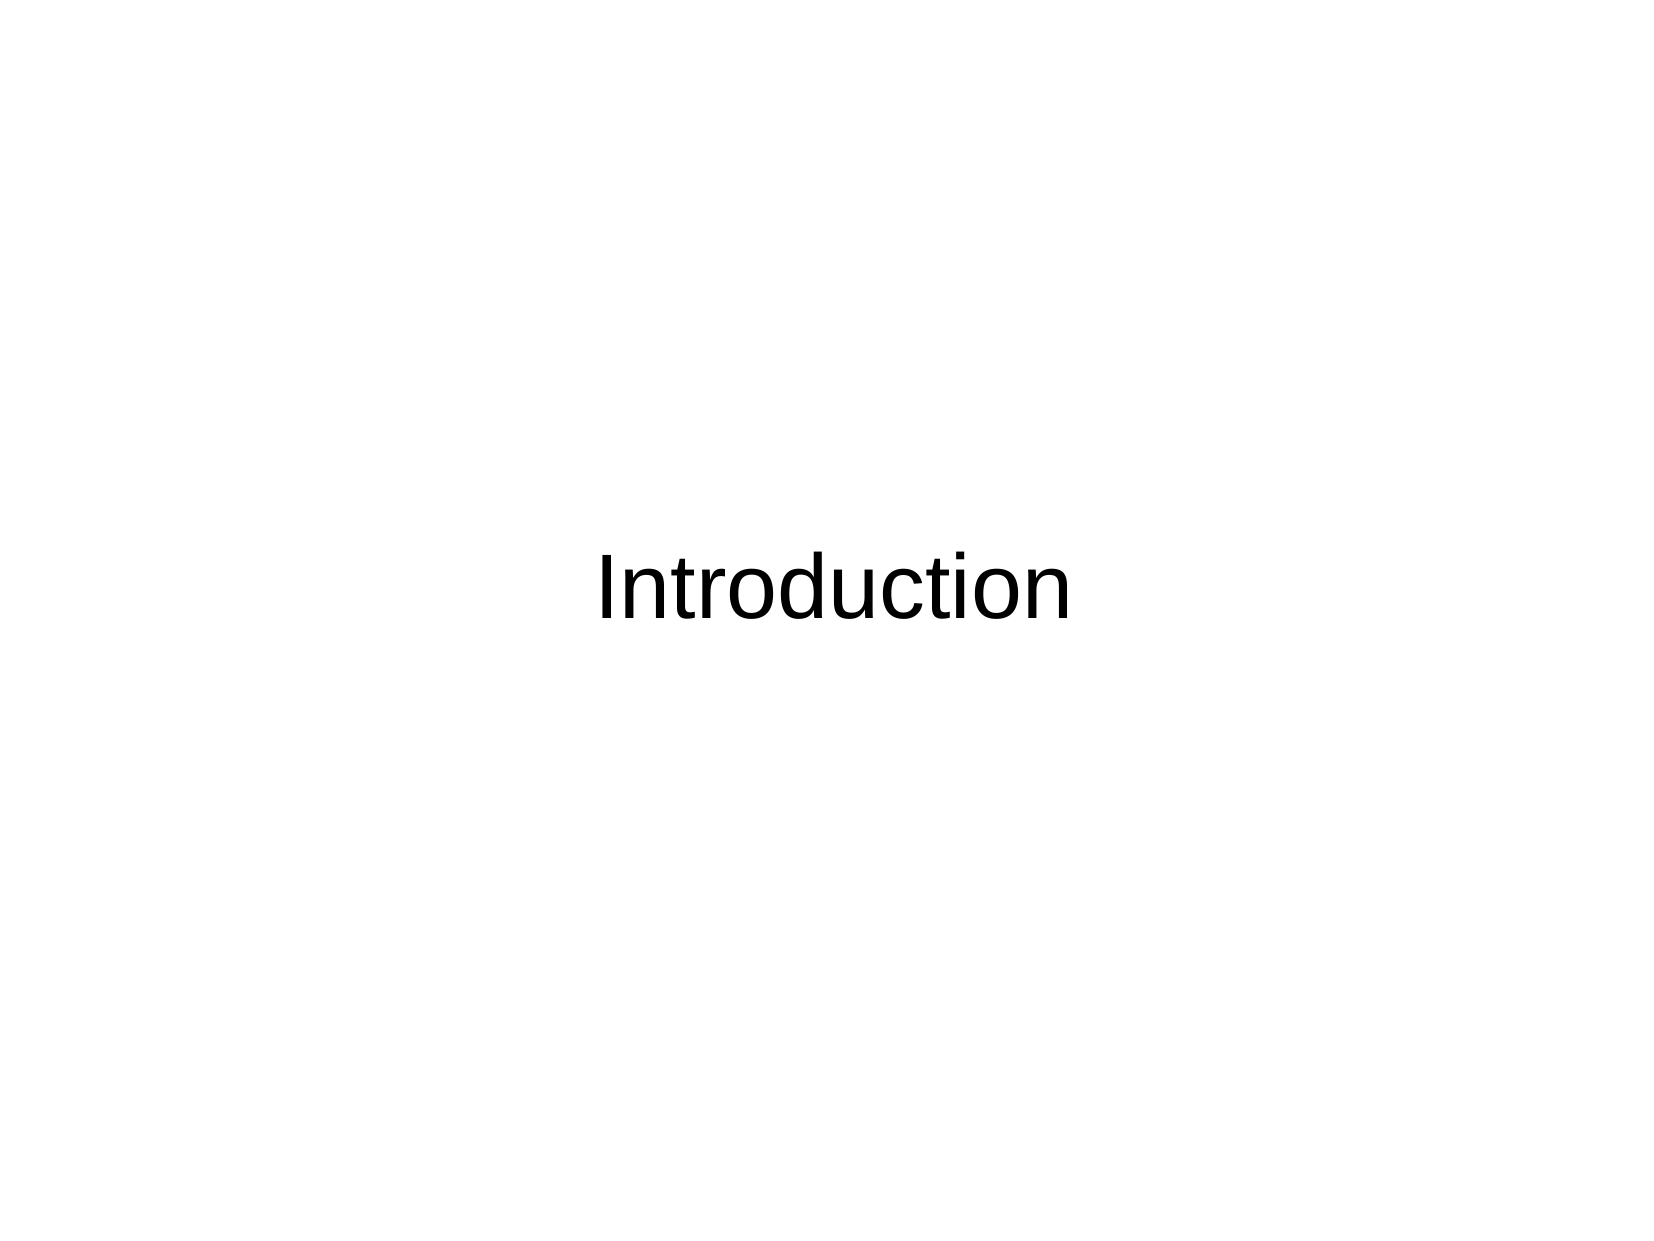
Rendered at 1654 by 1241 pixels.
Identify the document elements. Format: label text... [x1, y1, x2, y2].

title Introduction [90, 482, 1579, 691]
